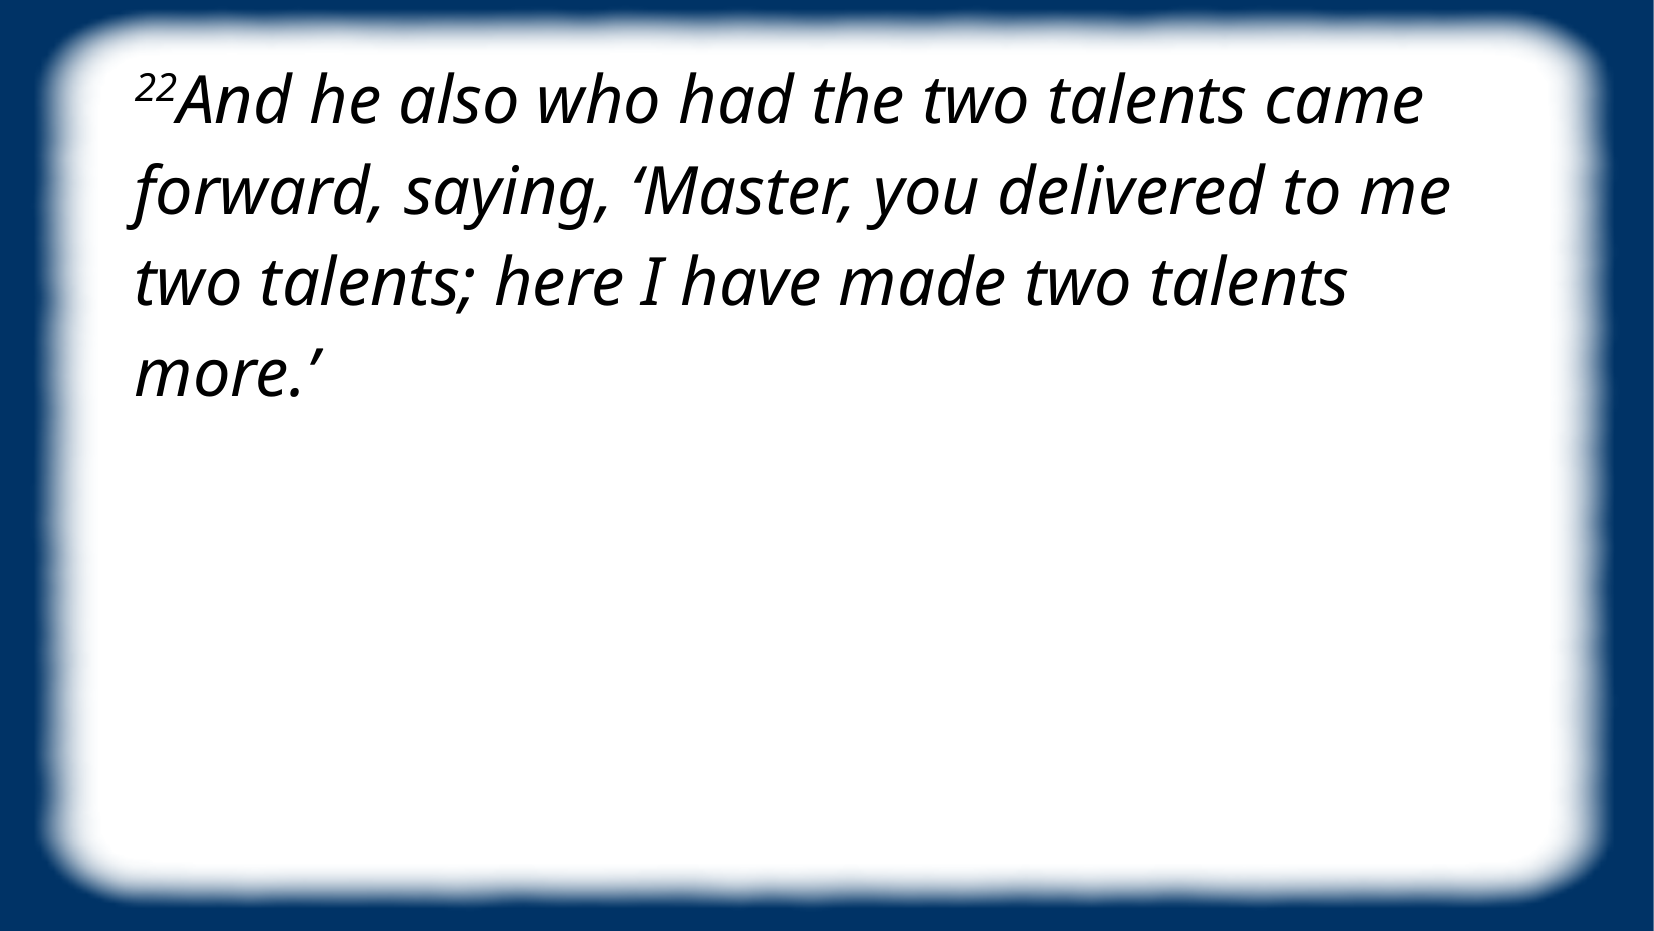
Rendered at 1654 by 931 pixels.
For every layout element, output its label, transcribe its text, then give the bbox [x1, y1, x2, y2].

picture [0, 0, 1654, 931]
text_box 22And he also who had the two talents came forward, saying, ‘Master, you delivered to me two talents; here I have made two talents more.’ [120, 45, 1546, 451]
